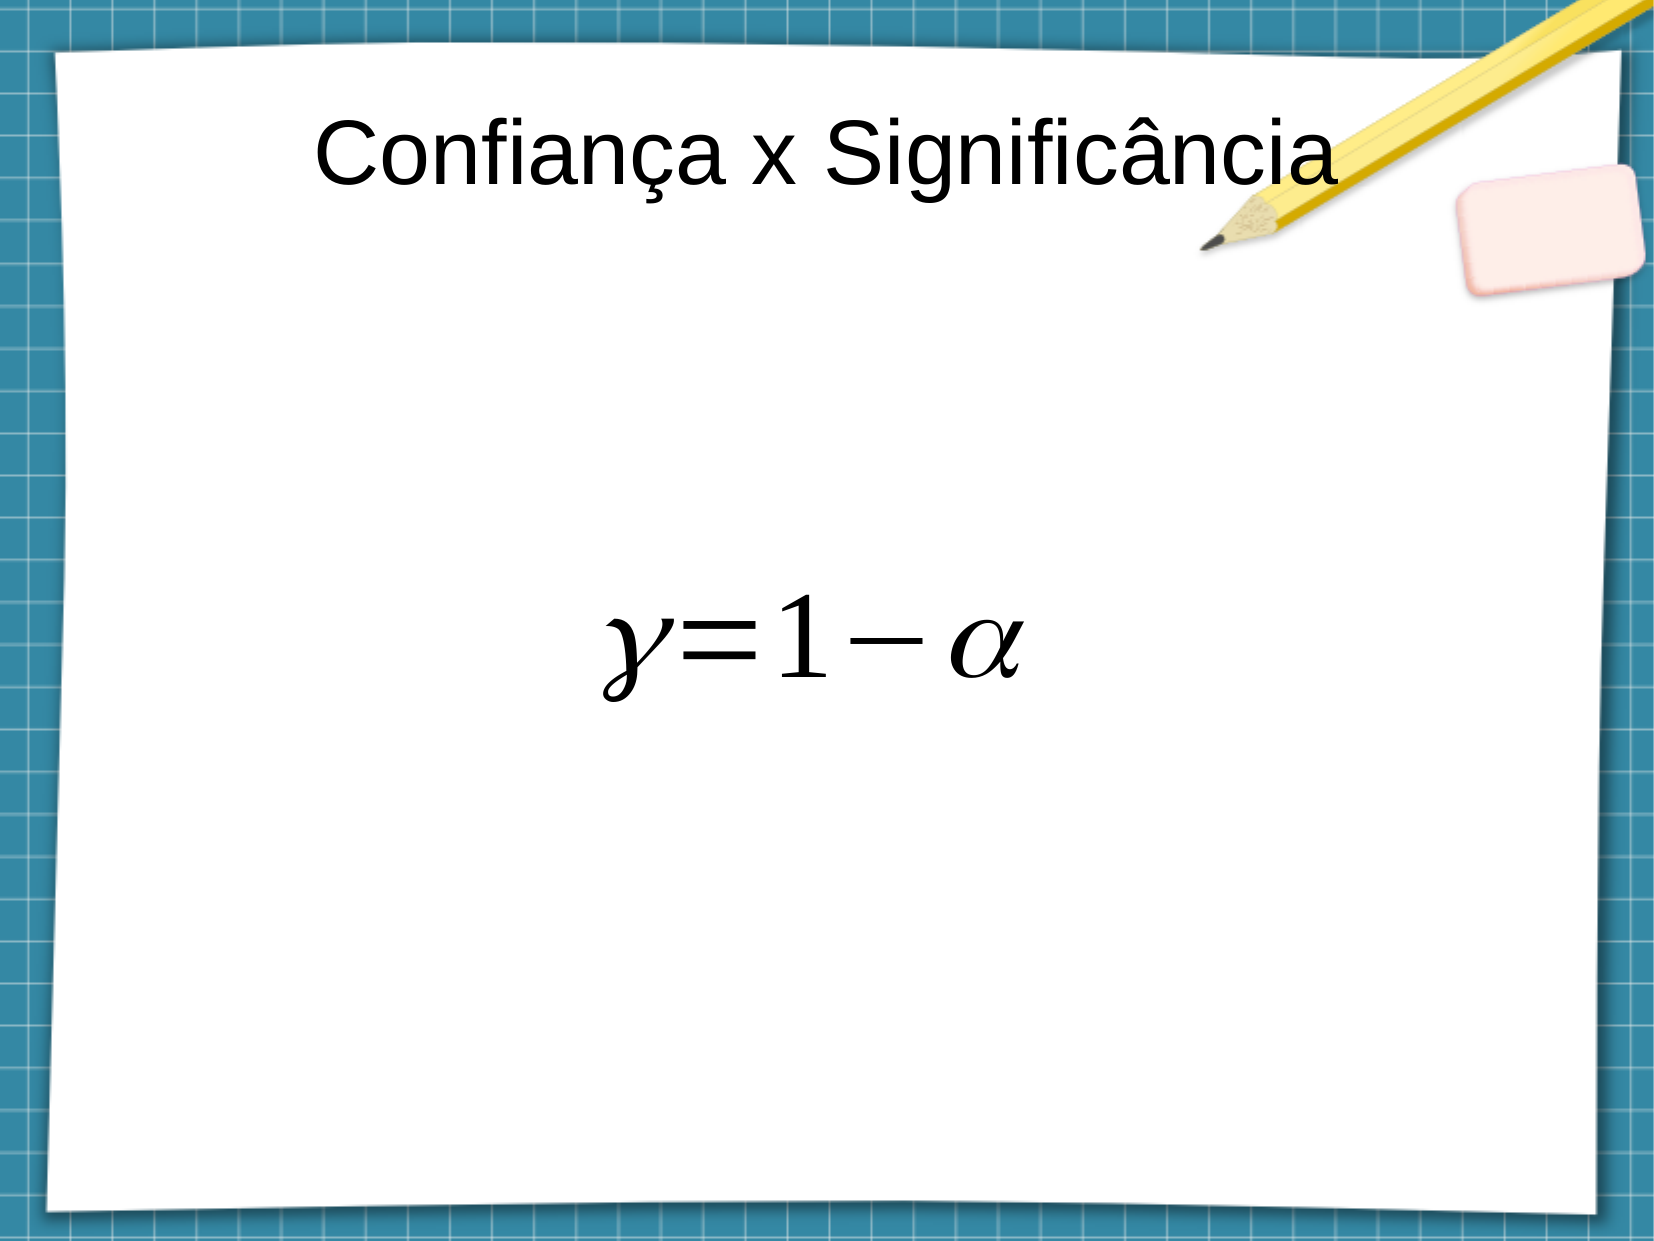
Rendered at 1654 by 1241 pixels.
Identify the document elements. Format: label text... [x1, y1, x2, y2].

chart [579, 566, 1028, 710]
picture [0, 0, 1654, 1241]
title Confiança x Significância [82, 49, 1571, 257]
